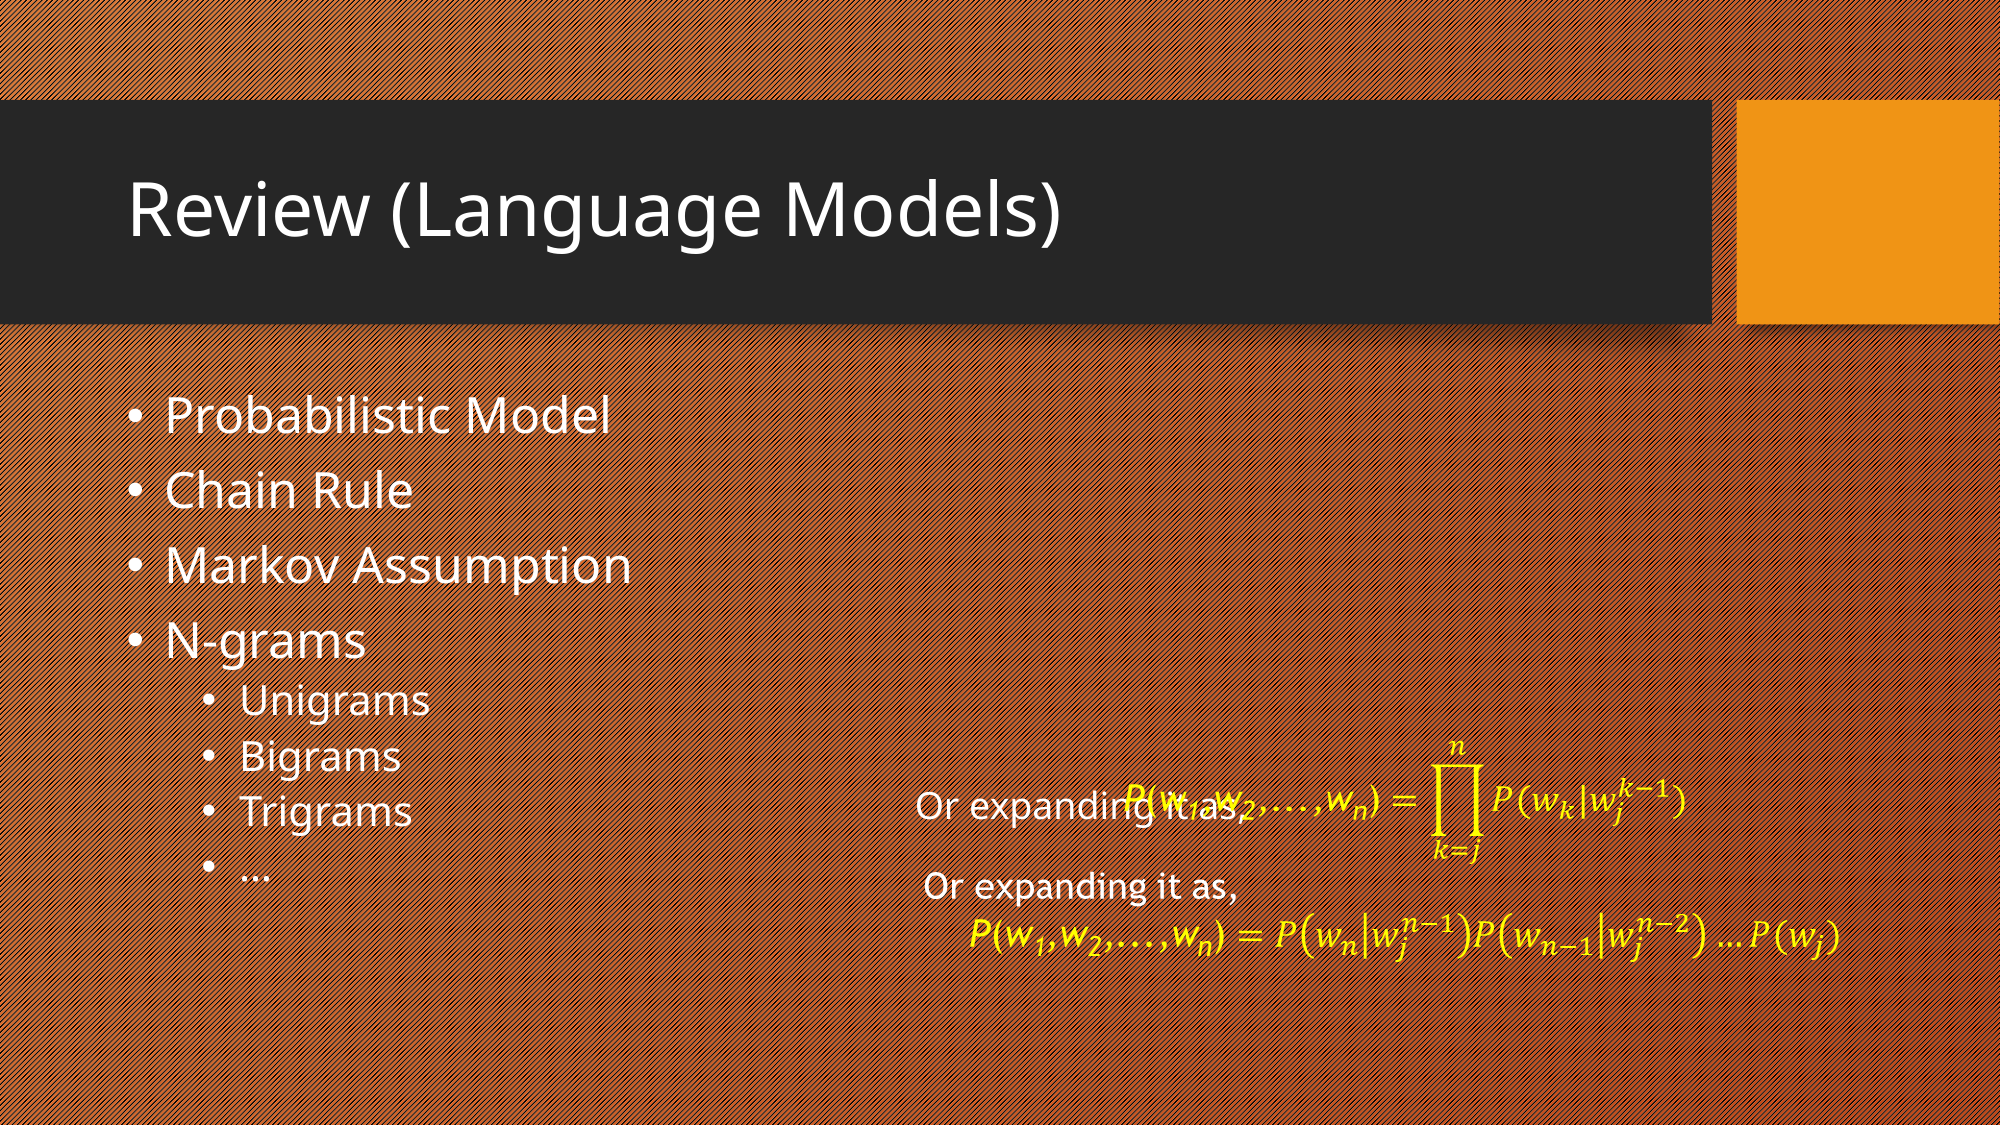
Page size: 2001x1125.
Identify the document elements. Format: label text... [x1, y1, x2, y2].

list Probabilistic Model Chain Rule Markov Assumption N-grams Unigrams Bigrams Trigrams … [111, 383, 1689, 974]
title Review (Language Models) [111, 123, 1689, 301]
picture [0, 0, 2000, 1125]
text_box [900, 729, 1901, 974]
